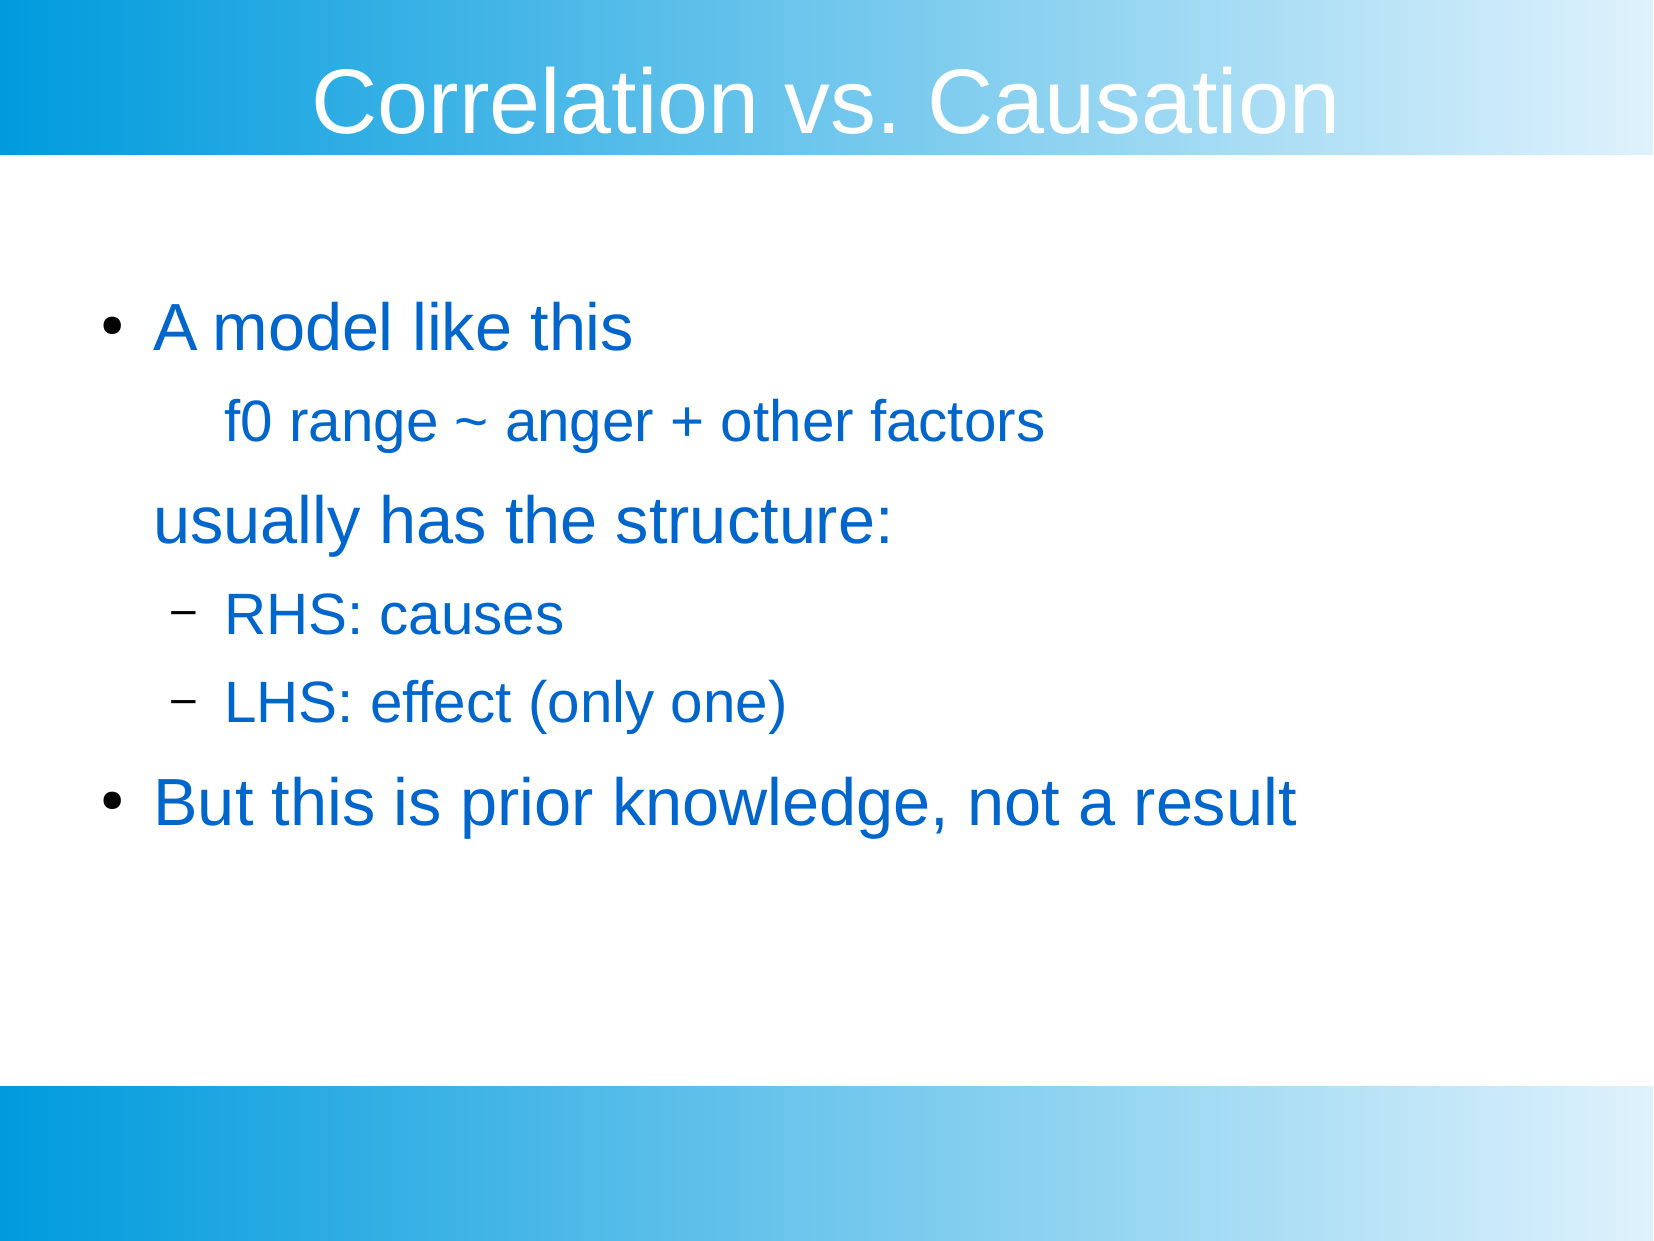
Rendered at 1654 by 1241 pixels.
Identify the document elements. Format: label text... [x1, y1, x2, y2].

title Correlation vs. Causation [82, 49, 1571, 155]
list A model like this f0 range ~ anger + other factors usually has the structure: RHS: causes LHS: effect (only one) But this is prior knowledge, not a result [82, 290, 1571, 1010]
